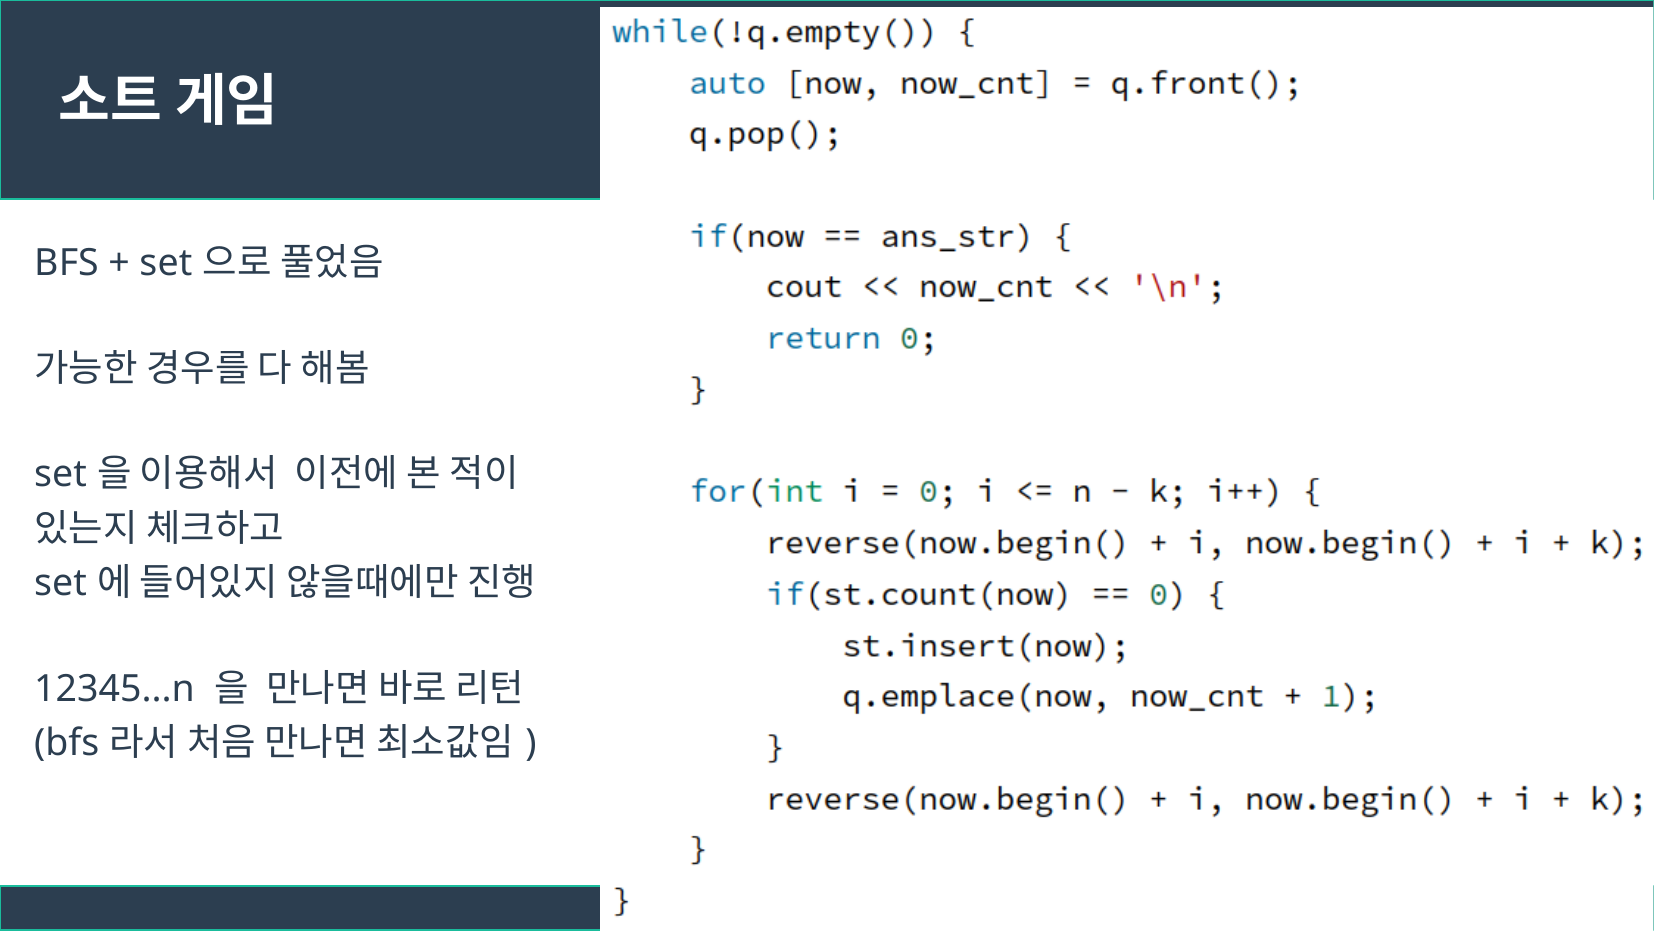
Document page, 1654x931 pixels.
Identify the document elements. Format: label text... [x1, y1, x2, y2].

picture [600, 7, 1654, 931]
text_box BFS + set으로 풀었음 가능한 경우를 다 해봄 set을 이용해서 이전에 본 적이 있는지 체크하고 set에 들어있지 않을때에만 진행 12345...n 을 만나면 바로 리턴 (bfs라서 처음 만나면 최소값임) [19, 225, 552, 774]
title 소트 게임 [59, 37, 600, 155]
